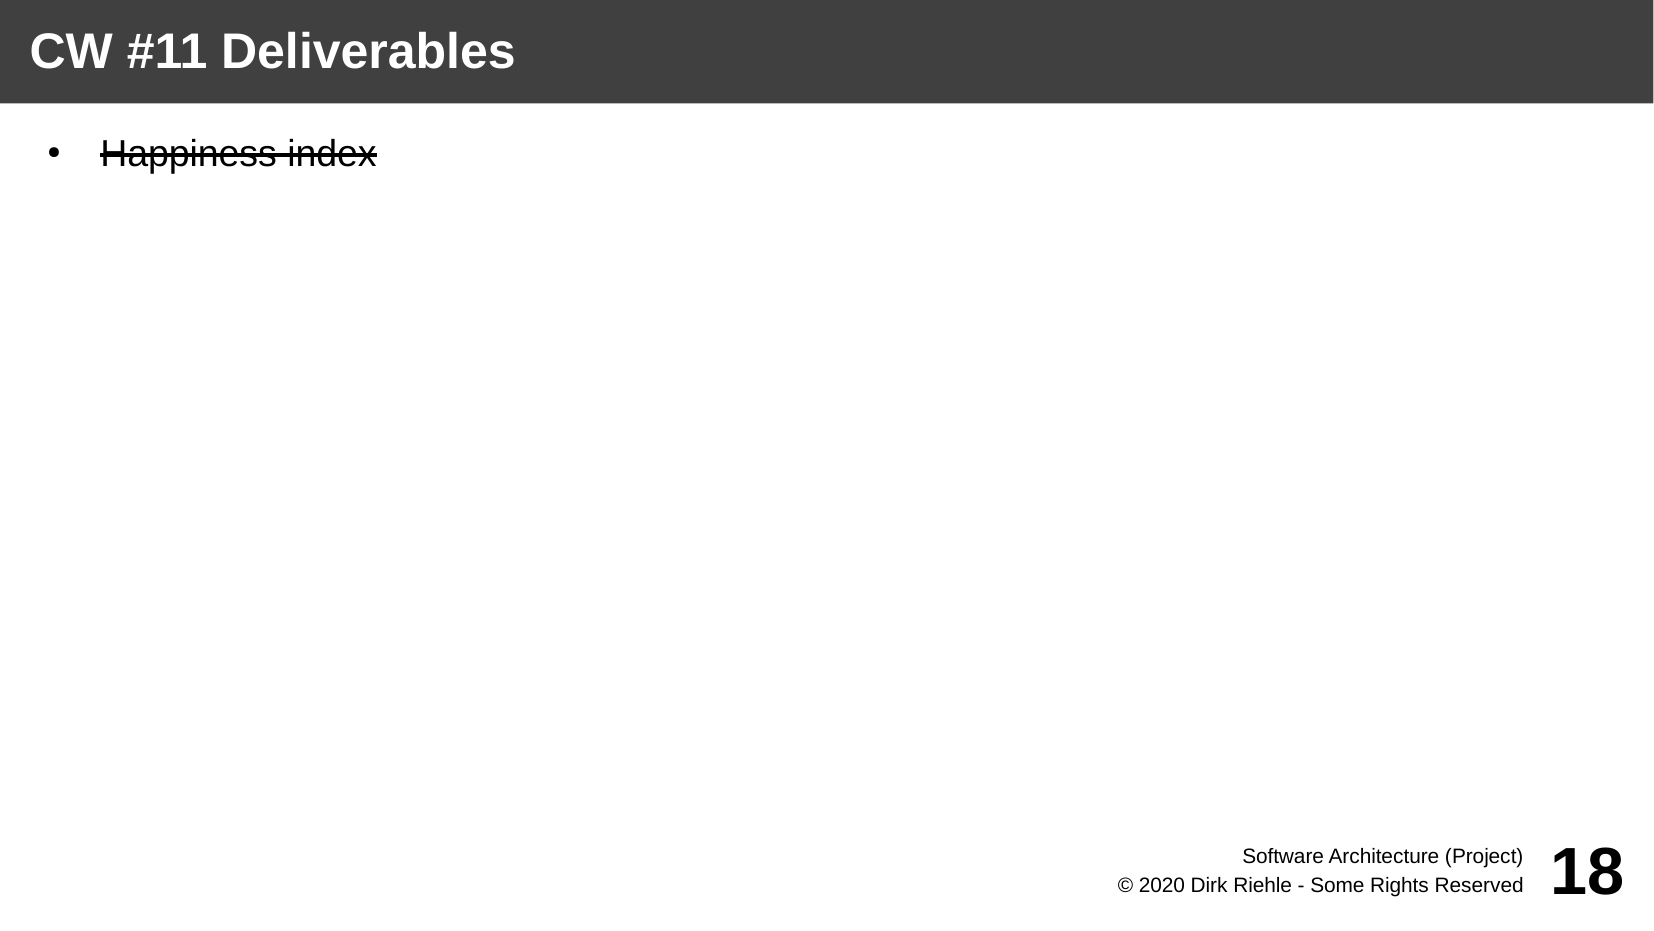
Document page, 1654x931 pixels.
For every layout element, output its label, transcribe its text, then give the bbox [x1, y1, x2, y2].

title CW #11 Deliverables [0, 0, 1654, 104]
list Happiness index [29, 132, 1625, 813]
